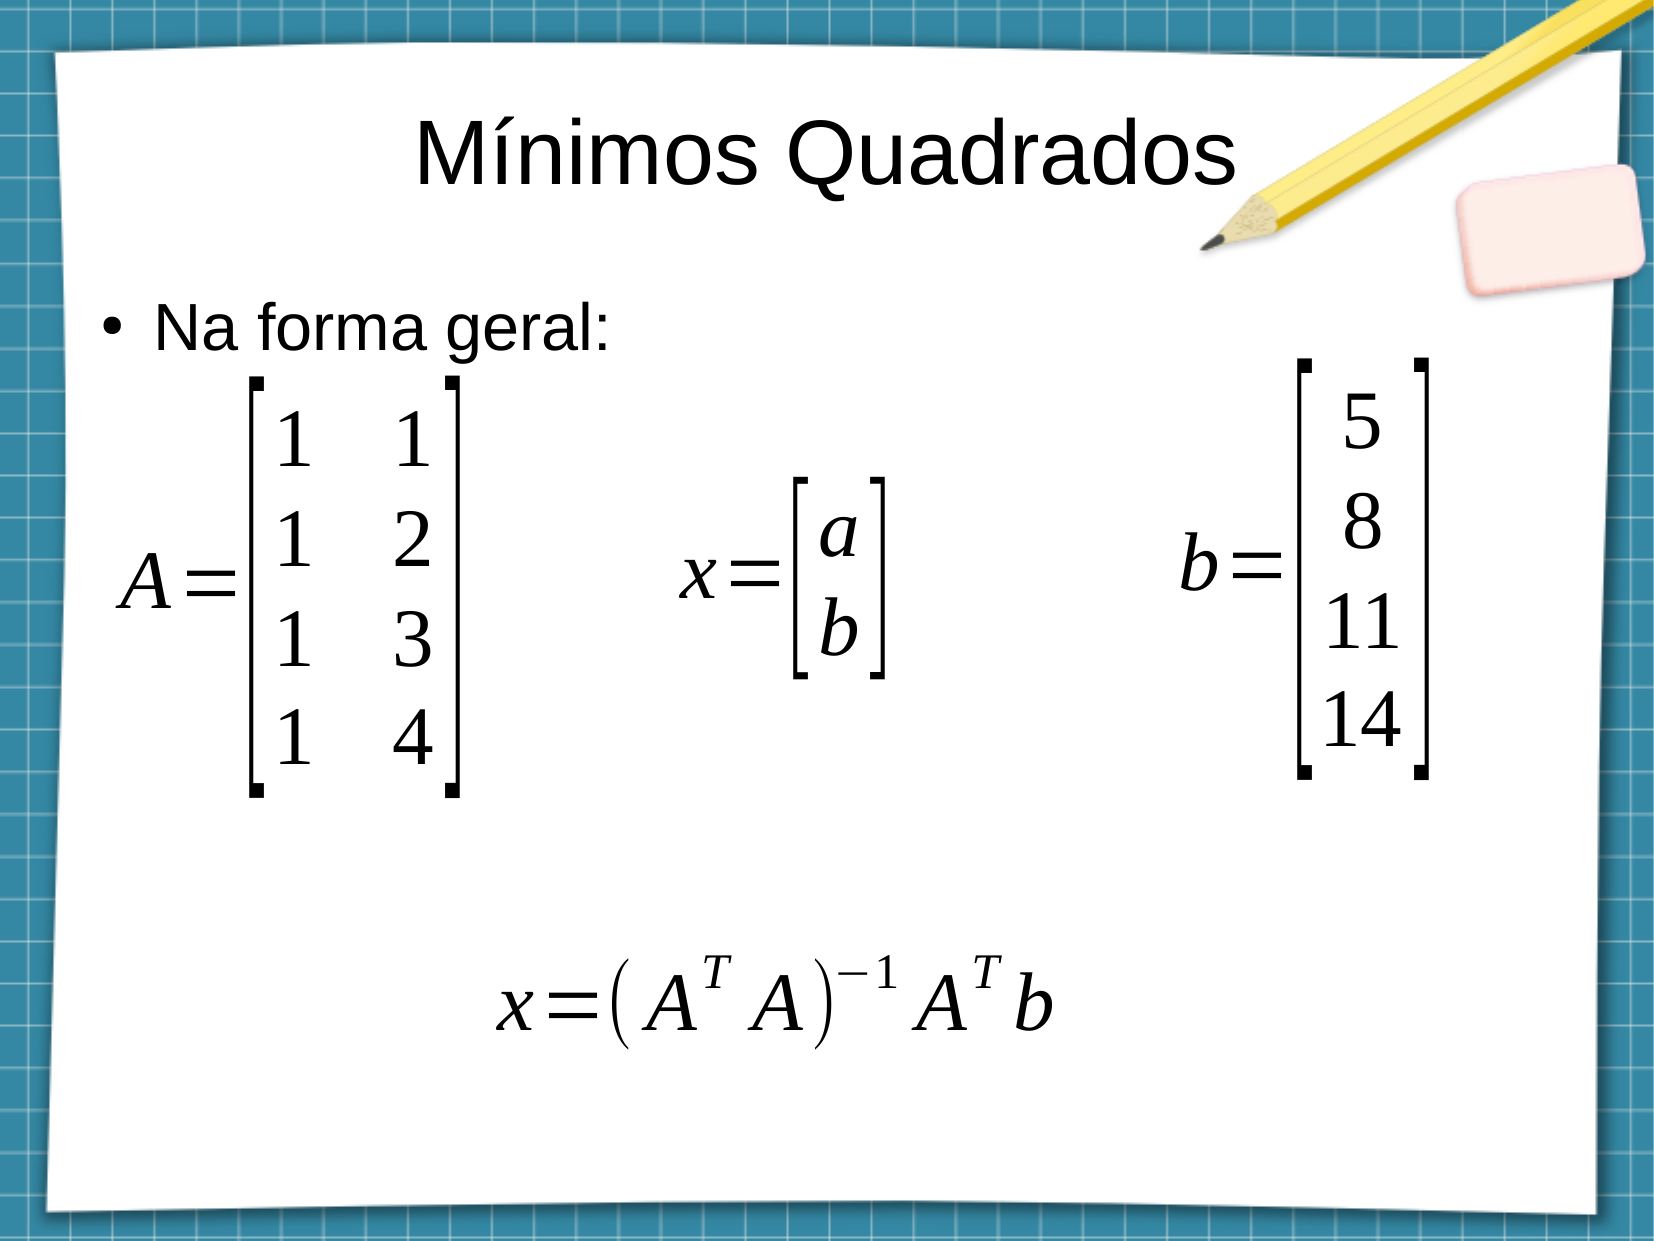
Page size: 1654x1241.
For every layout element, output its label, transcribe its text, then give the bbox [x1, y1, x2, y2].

chart [486, 944, 1063, 1055]
title Mínimos Quadrados [82, 49, 1571, 257]
list Na forma geral: [82, 290, 1571, 1010]
chart [669, 472, 898, 684]
chart [1172, 354, 1441, 785]
chart [106, 372, 472, 804]
picture [0, 0, 1654, 1241]
